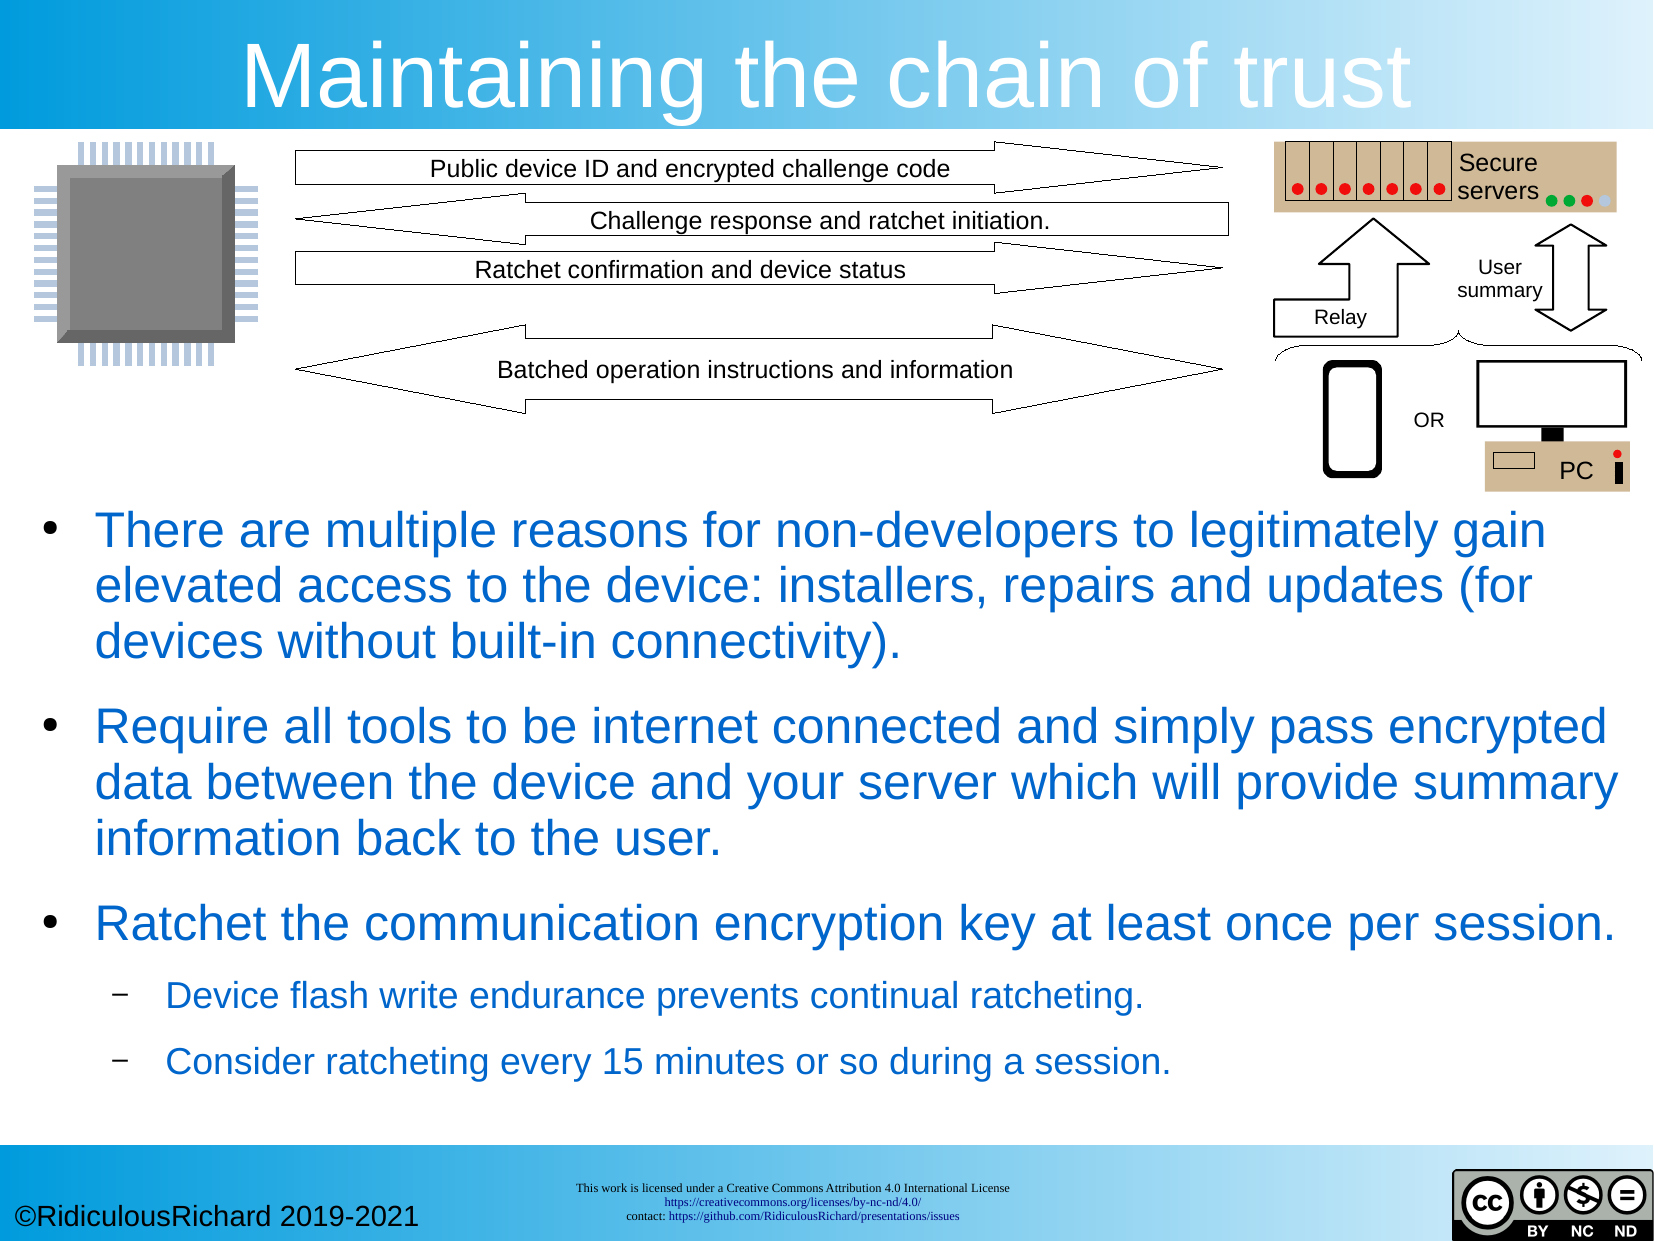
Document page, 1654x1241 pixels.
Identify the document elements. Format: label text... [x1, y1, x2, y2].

text_box [57, 165, 235, 343]
text_box [1310, 142, 1333, 200]
text_box Challenge response and ratchet initiation. [413, 199, 1229, 245]
text_box Public device ID and encrypted challenge code [295, 147, 1087, 194]
text_box Secure servers [1439, 141, 1558, 213]
text_box User summary [1440, 248, 1560, 310]
title Maintaining the chain of trust [82, 23, 1571, 129]
text_box PC [1535, 449, 1619, 497]
text_box [1494, 453, 1534, 468]
text_box [1357, 142, 1380, 200]
text_box [1322, 360, 1382, 479]
picture [1452, 1169, 1654, 1241]
text_box [1476, 360, 1630, 492]
text_box [1286, 142, 1309, 200]
text_box [1404, 142, 1427, 200]
text_box [1428, 142, 1439, 200]
text_box Relay [1287, 298, 1394, 337]
text_box [1558, 141, 1617, 213]
text_box Ratchet confirmation and device status [295, 248, 1087, 294]
list There are multiple reasons for non-developers to legitimately gain elevated access to the device: installers, repairs and updates (for devices without built-in connectivity). Require all tools to be internet connected and simply pass encrypted data between the device and your server which will provide summary information back to the user. Ratchet the communication encryption key at least once per session. Device flash write endurance prevents continual ratcheting. Consider ratcheting every 15 minutes or so during a session. [23, 501, 1630, 1093]
text_box [1274, 141, 1439, 213]
text_box OR [1393, 401, 1465, 440]
text_box [1381, 142, 1403, 200]
text_box [1334, 142, 1356, 200]
picture [138, 1146, 142, 1241]
text_box Batched operation instructions and information [425, 348, 1087, 392]
